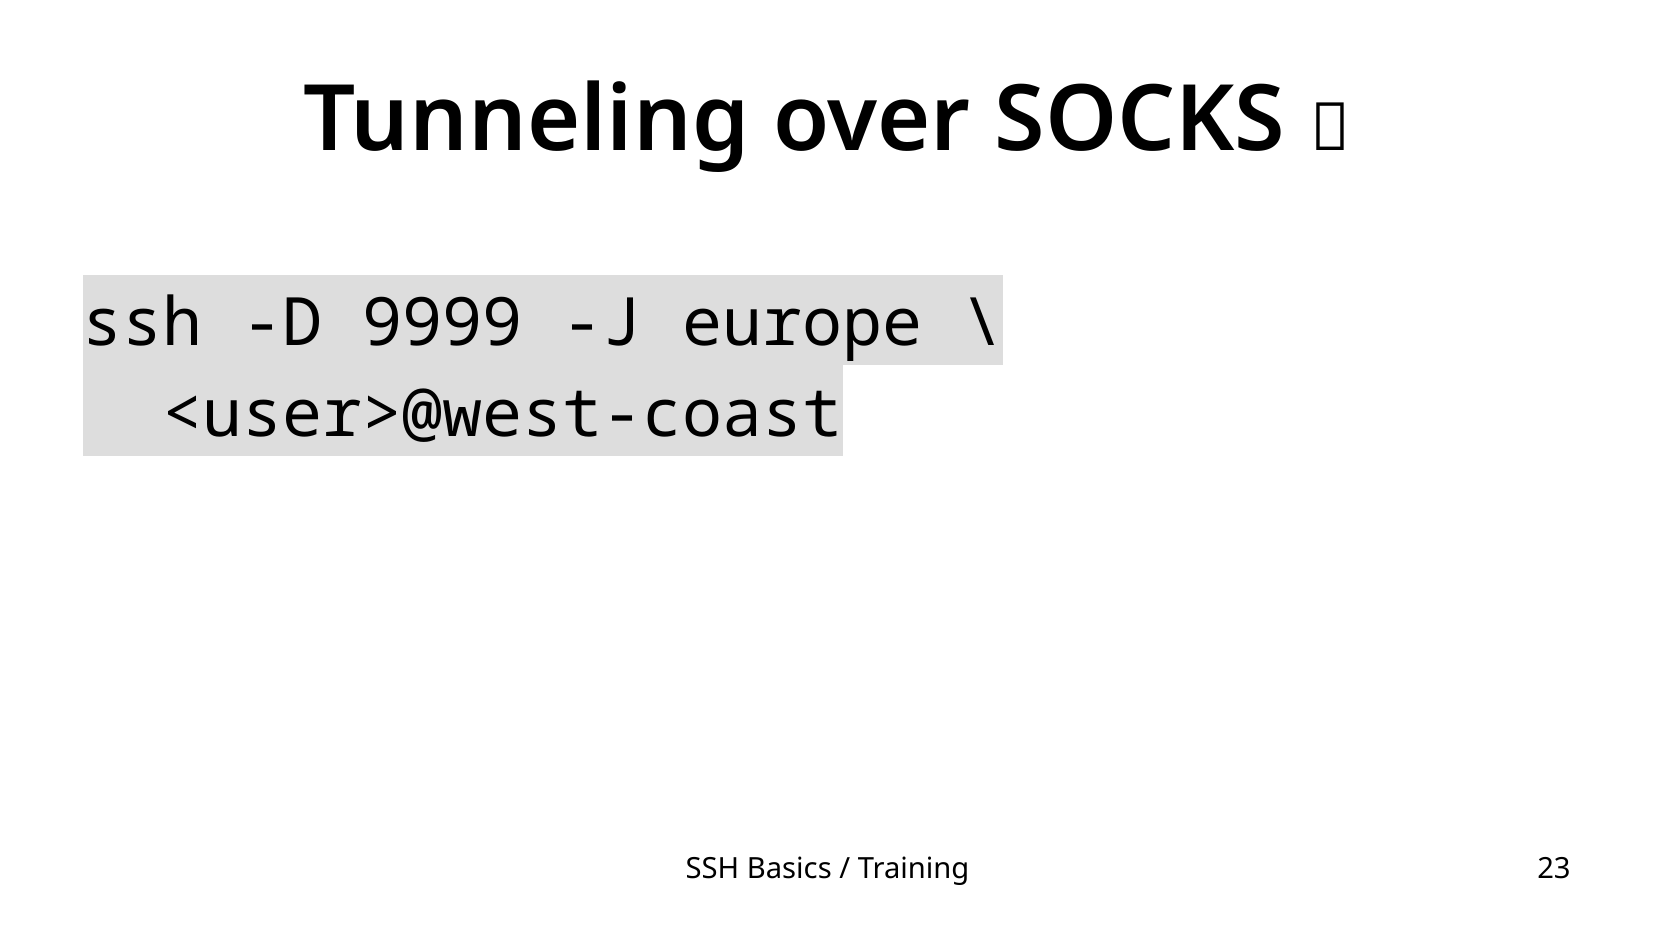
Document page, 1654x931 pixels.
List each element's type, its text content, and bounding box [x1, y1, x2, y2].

title Tunneling over SOCKS 🧦 [82, 37, 1571, 193]
subtitle ssh -D 9999 -J europe \ <user>@west-coast [82, 274, 1571, 657]
